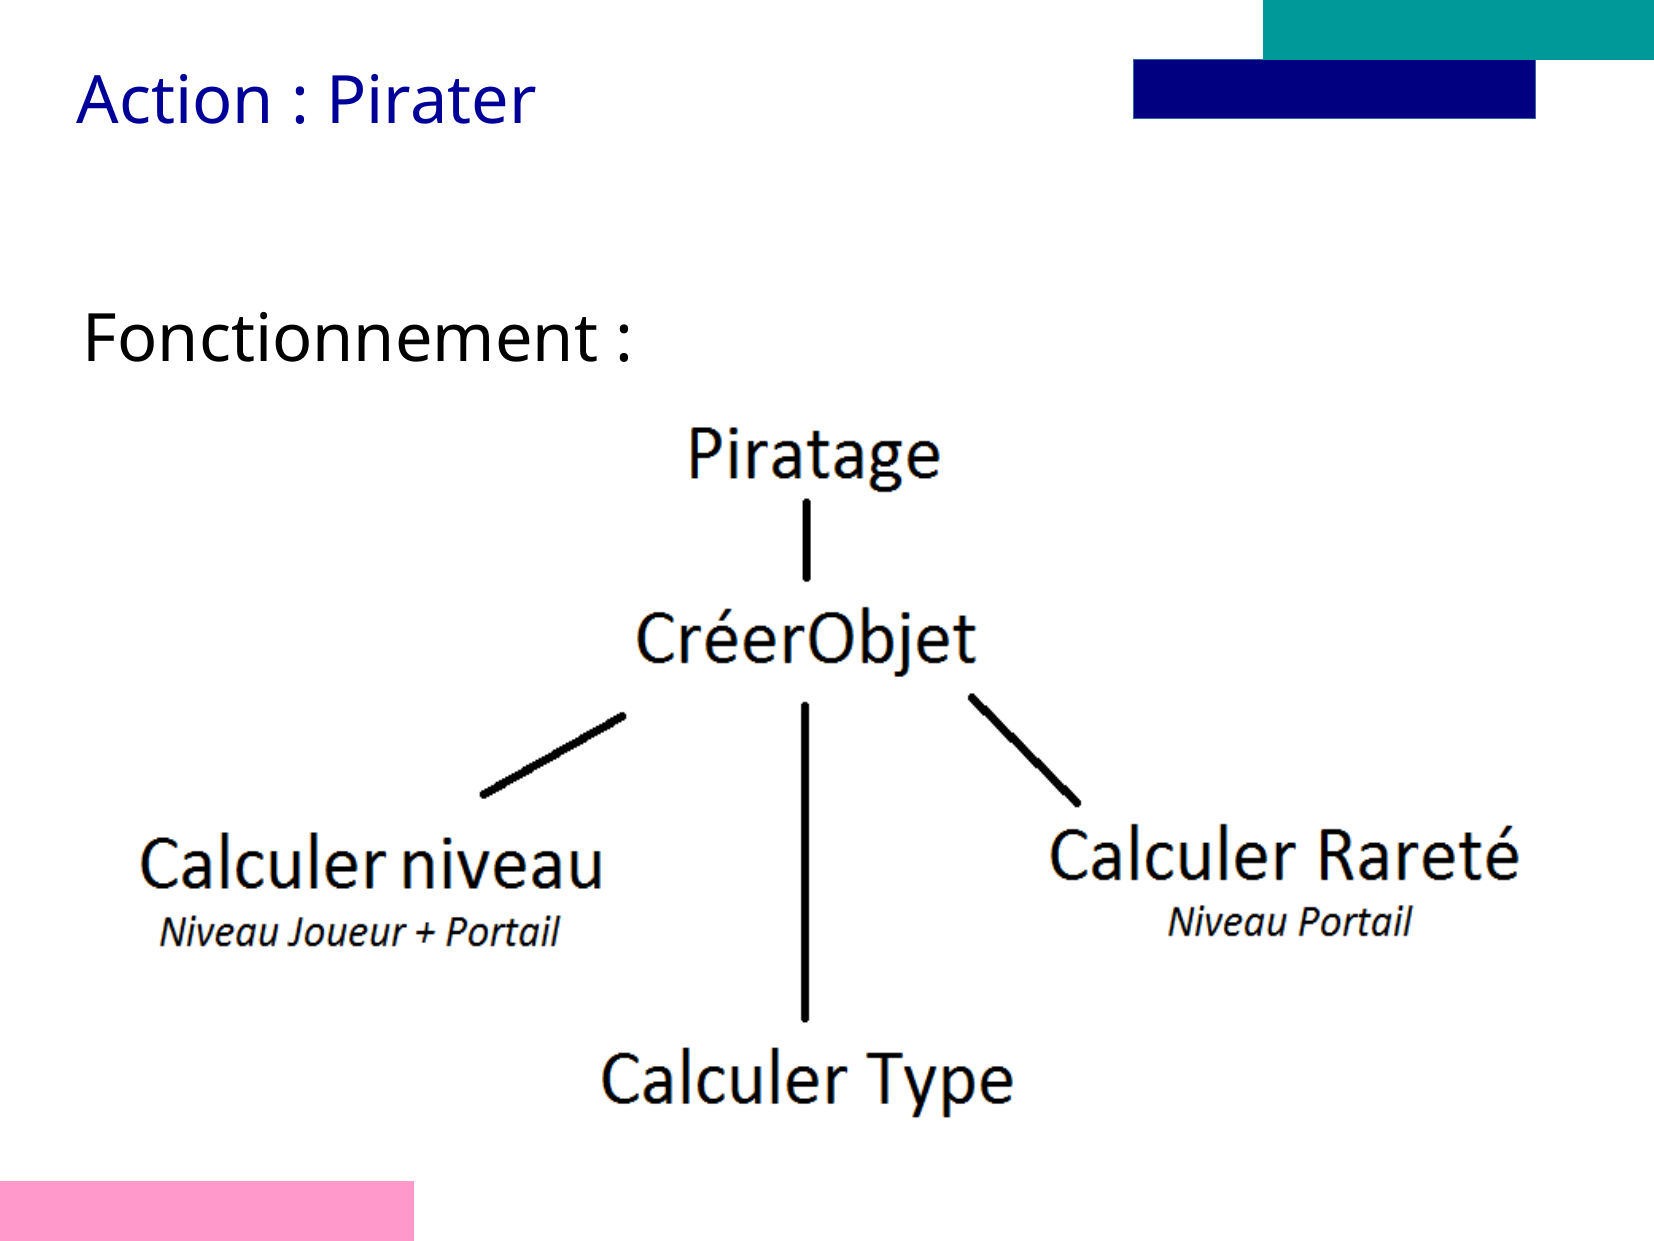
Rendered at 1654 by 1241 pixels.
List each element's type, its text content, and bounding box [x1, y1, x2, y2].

picture [135, 377, 1560, 1182]
title Action : Pirater [0, 0, 768, 201]
text_box [0, 1181, 414, 1241]
text_box [1133, 0, 1654, 119]
subtitle Fonctionnement : [82, 290, 1571, 1109]
